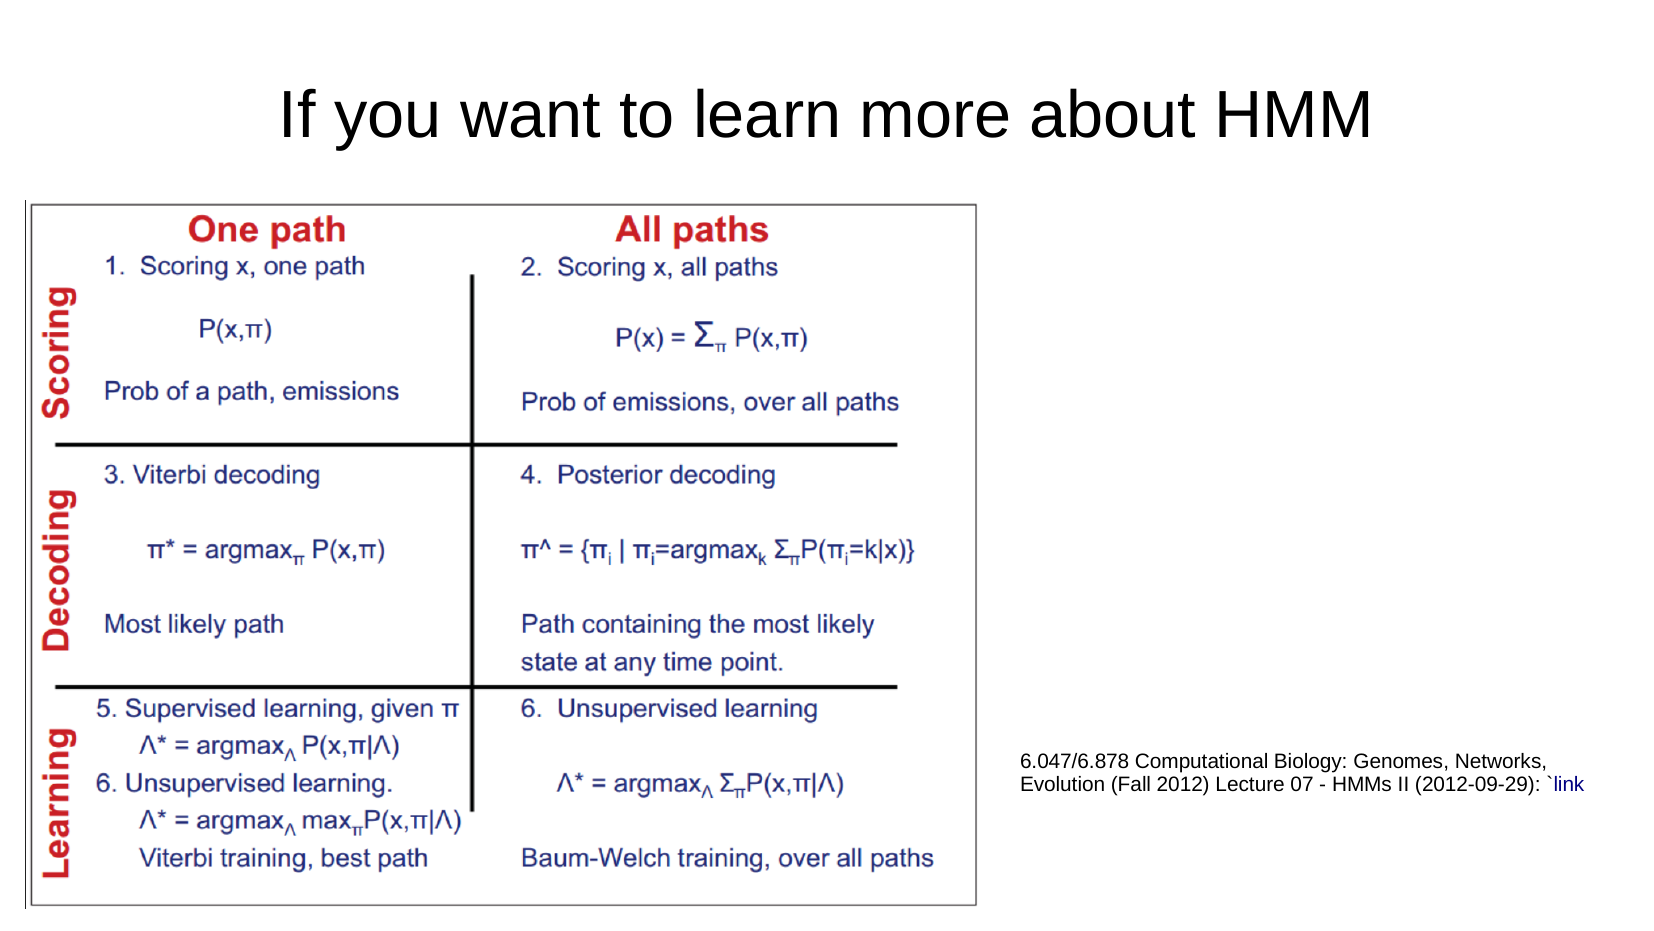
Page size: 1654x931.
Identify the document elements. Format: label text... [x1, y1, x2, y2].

title If you want to learn more about HMM [82, 37, 1571, 193]
text_box 6.047/6.878 Computational Biology: Genomes, Networks, Evolution (Fall 2012) Lecture 07 - HMMs II (2012-09-29): `link [1005, 742, 1652, 882]
picture [25, 200, 983, 909]
